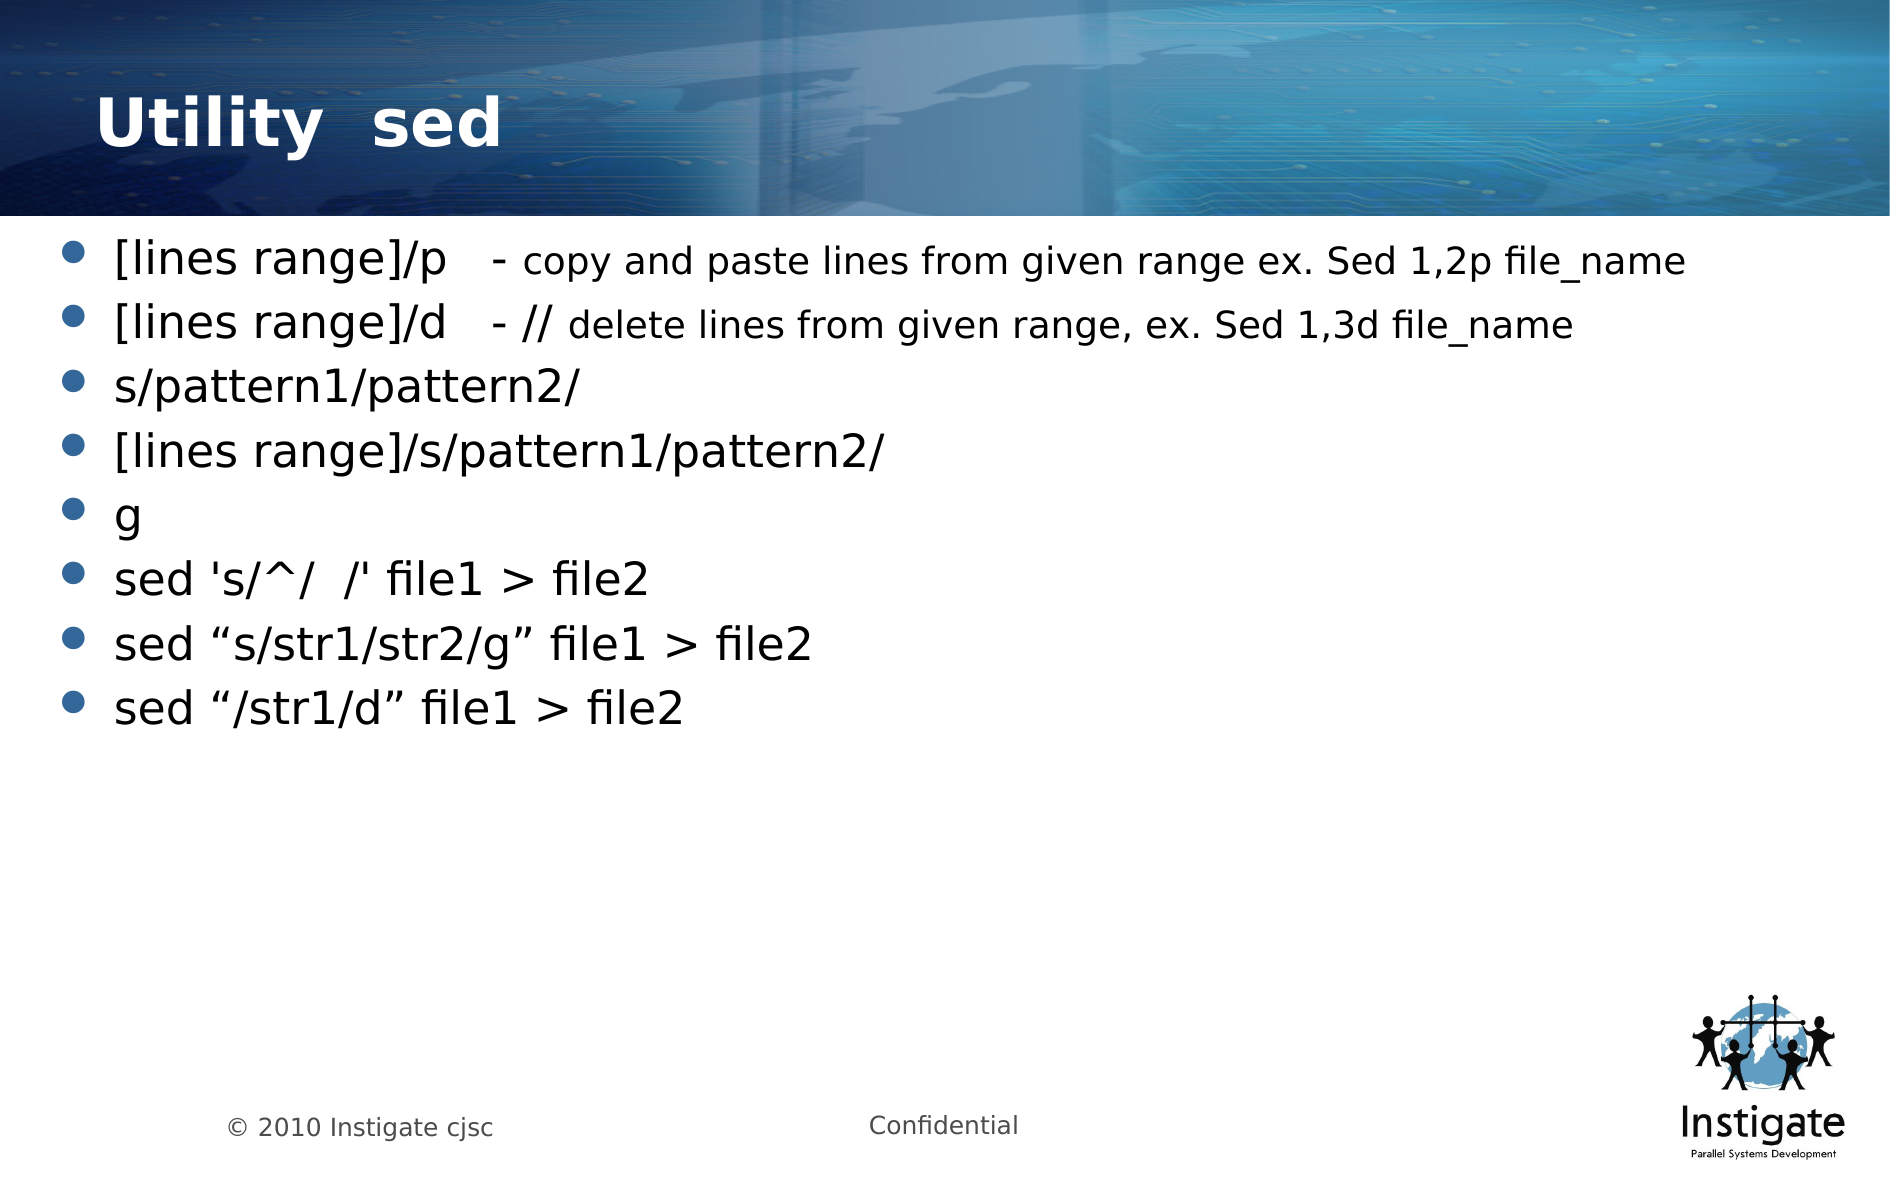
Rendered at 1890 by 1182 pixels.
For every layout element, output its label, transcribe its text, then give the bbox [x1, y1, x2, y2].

picture [0, 0, 1890, 216]
title Utility sed [94, 54, 1793, 210]
picture [1650, 956, 1876, 1182]
list [lines range]/p - copy and paste lines from given range ex. Sed 1,2p file_name [lines range]/d - // delete lines from given range, ex. Sed 1,3d file_name s/pattern1/pattern2/ [lines range]/s/pattern1/pattern2/ g sed 's/^/ /' file1 > file2 sed “s/str1/str2/g” file1 > file2 sed “/str1/d” file1 > file2 [59, 236, 1831, 1001]
